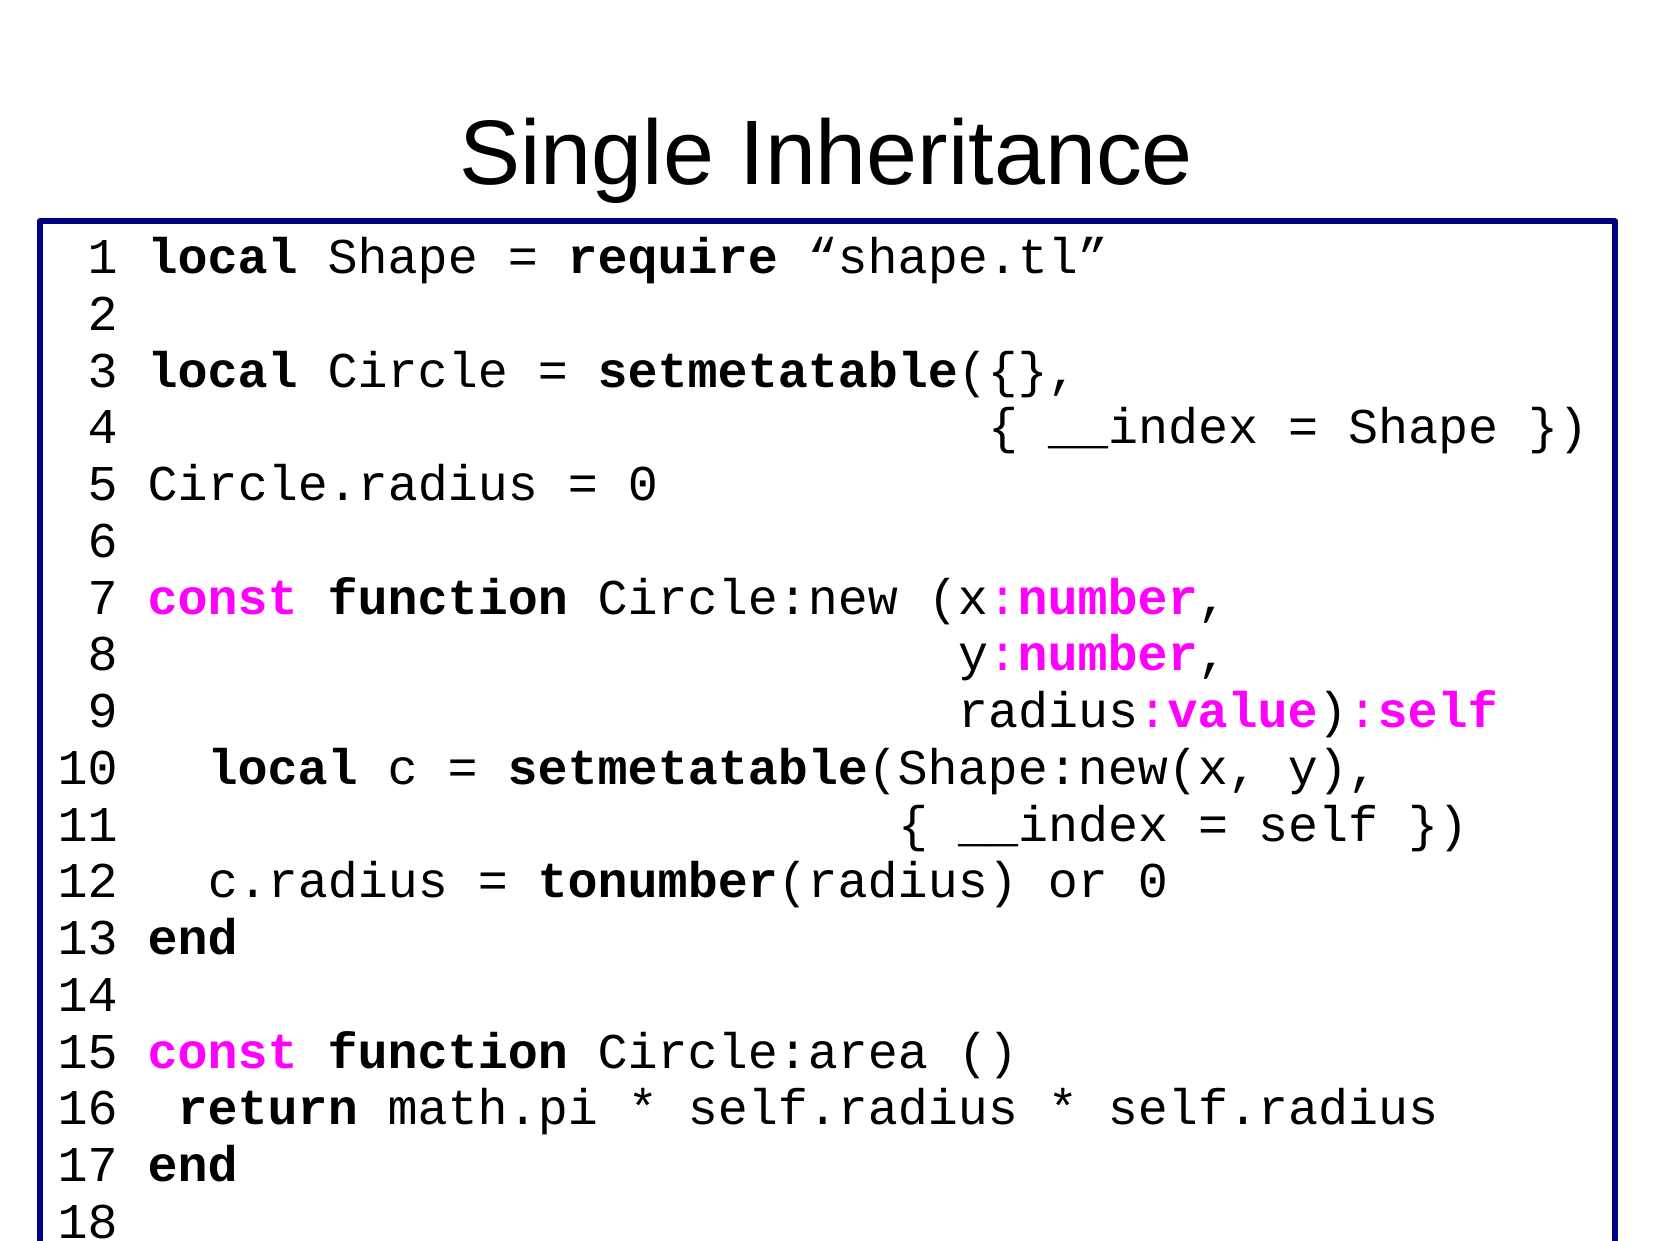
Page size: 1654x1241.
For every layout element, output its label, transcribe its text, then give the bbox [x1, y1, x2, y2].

title Single Inheritance [82, 49, 1571, 218]
text_box 1 local Shape = require “shape.tl” 2 3 local Circle = setmetatable({}, 4 { __index = Shape }) 5 Circle.radius = 0 6 7 const function Circle:new (x:number, 8 y:number, 9 radius:value):self 10 local c = setmetatable(Shape:new(x, y), 11 { __index = self }) 12 c.radius = tonumber(radius) or 0 13 end 14 15 const function Circle:area () 16 return math.pi * self.radius * self.radius 17 end 18 19 return Circle [39, 221, 1615, 1193]
